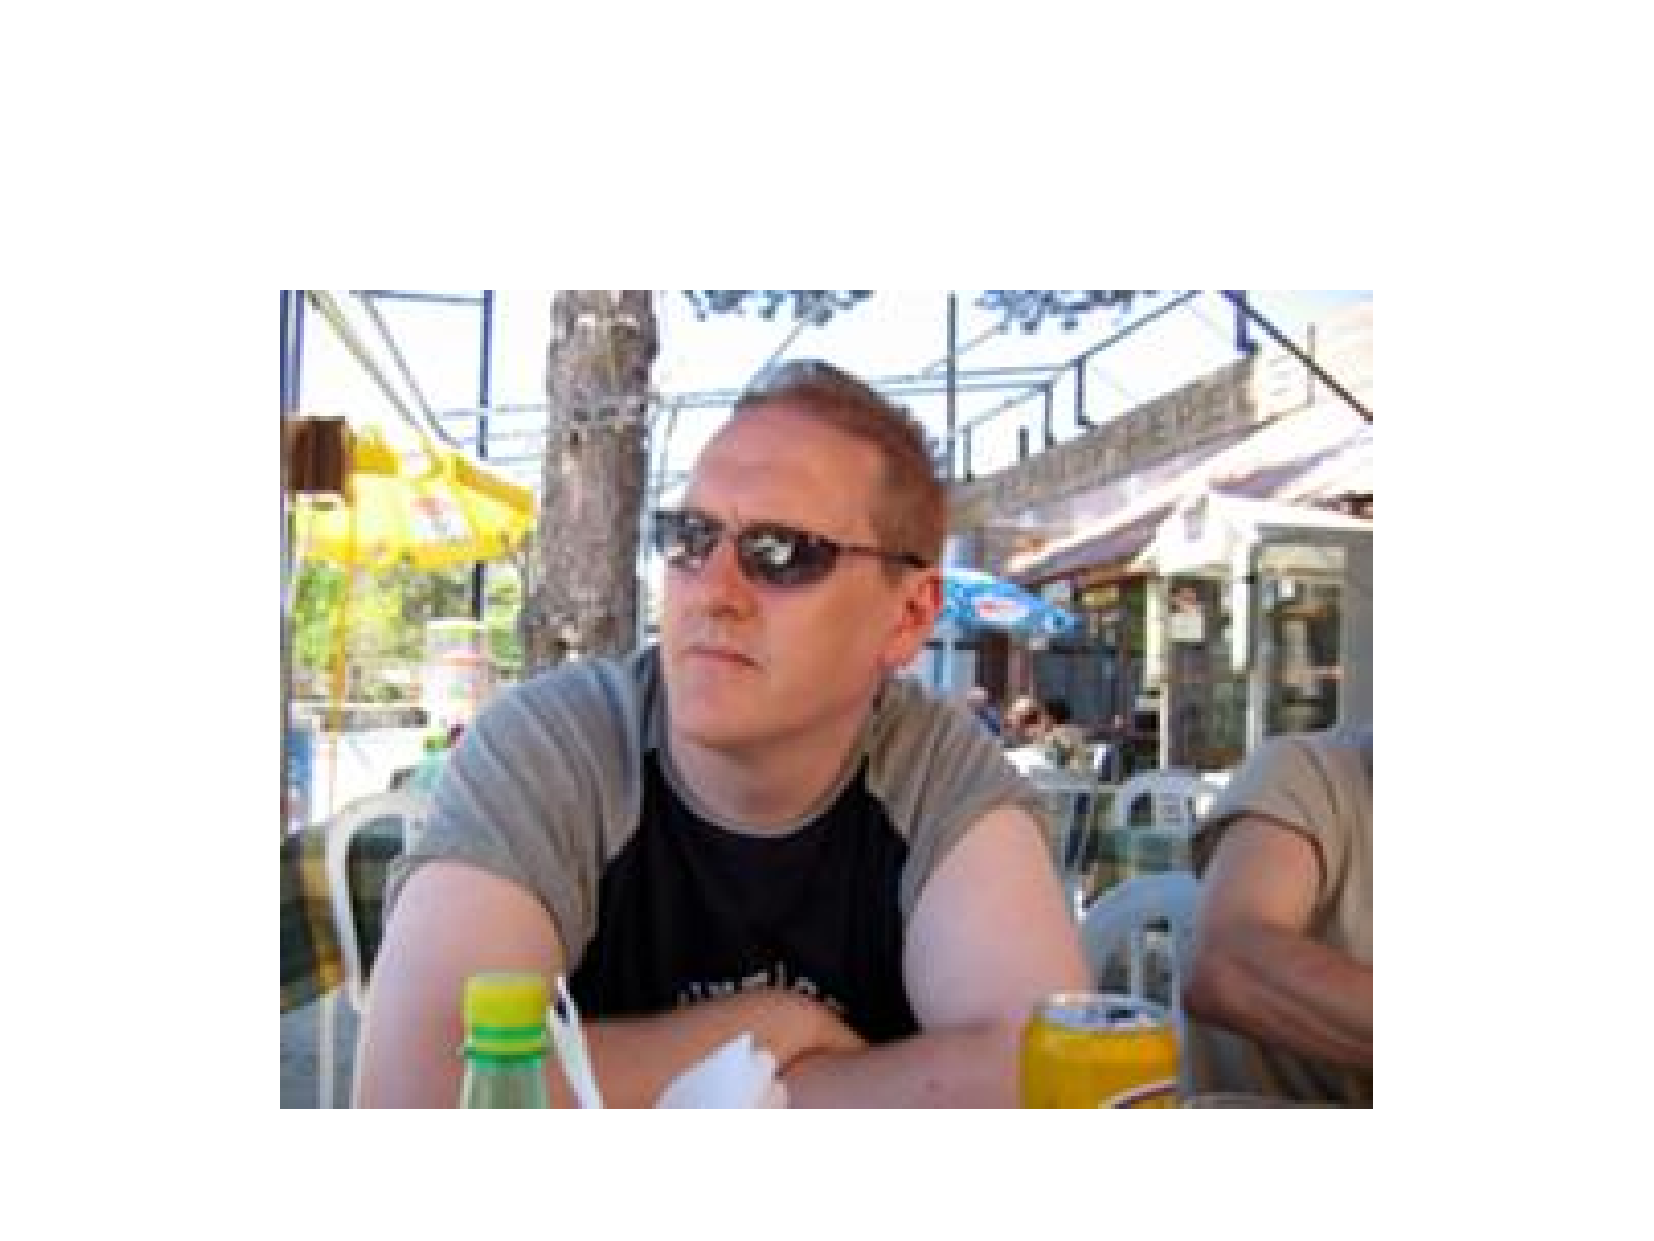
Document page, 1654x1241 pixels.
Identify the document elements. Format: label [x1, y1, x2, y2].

picture [280, 290, 1373, 1109]
